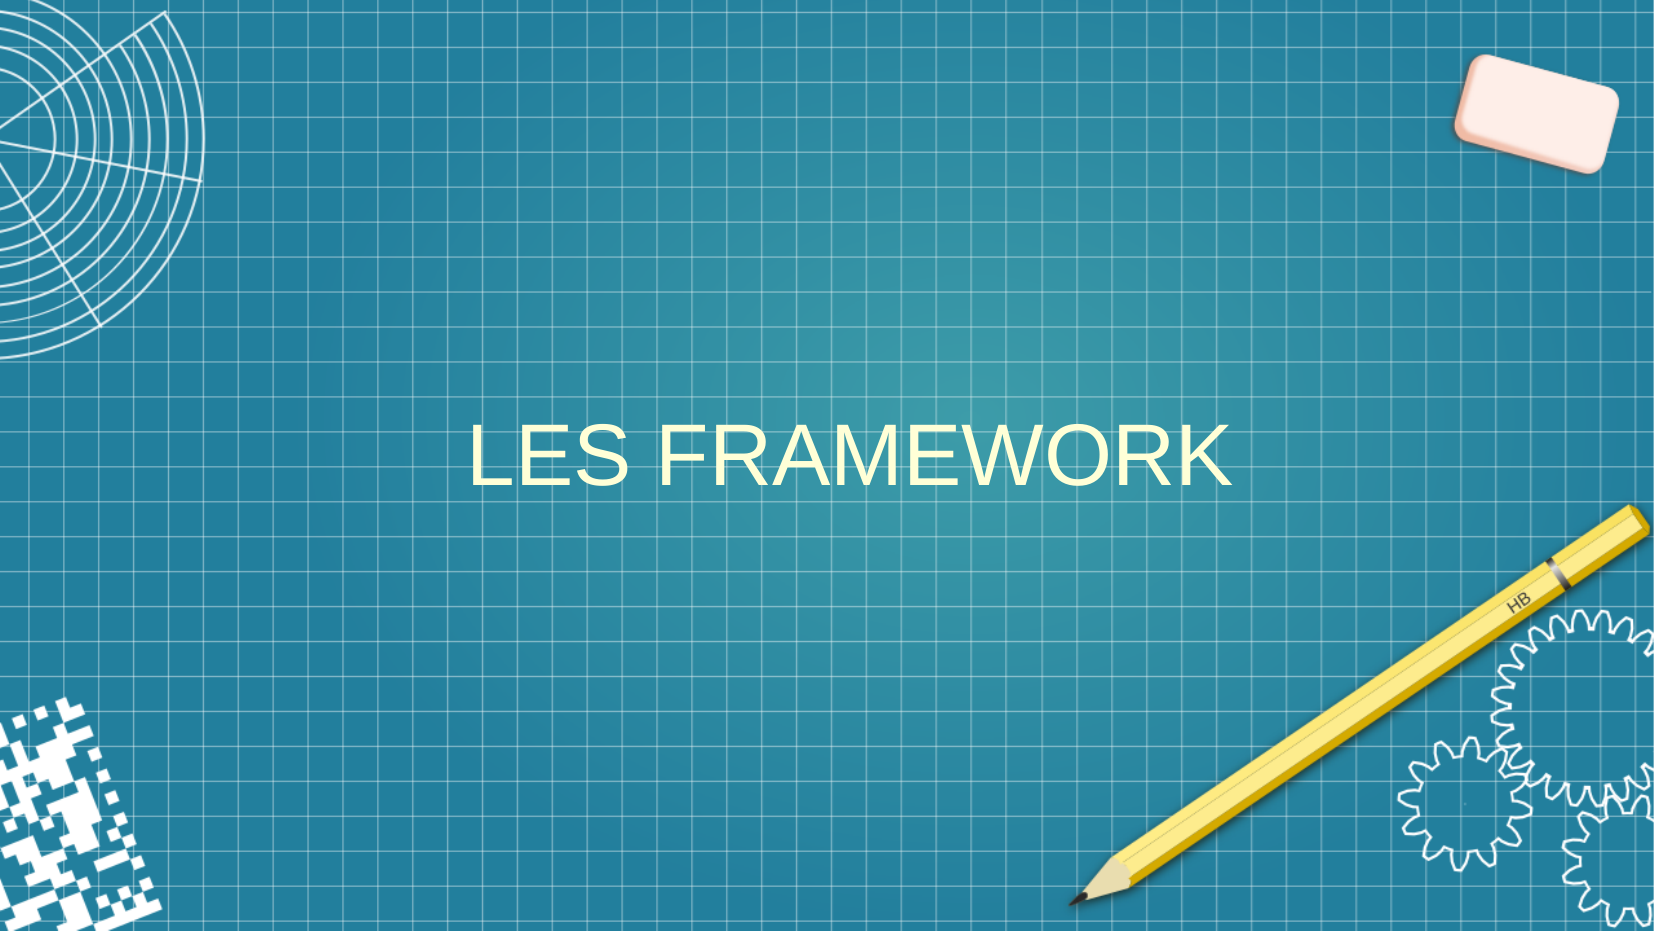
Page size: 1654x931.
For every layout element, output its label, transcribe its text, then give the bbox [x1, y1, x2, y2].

title LES FRAMEWORK [106, 348, 1595, 562]
picture [0, 0, 1654, 931]
